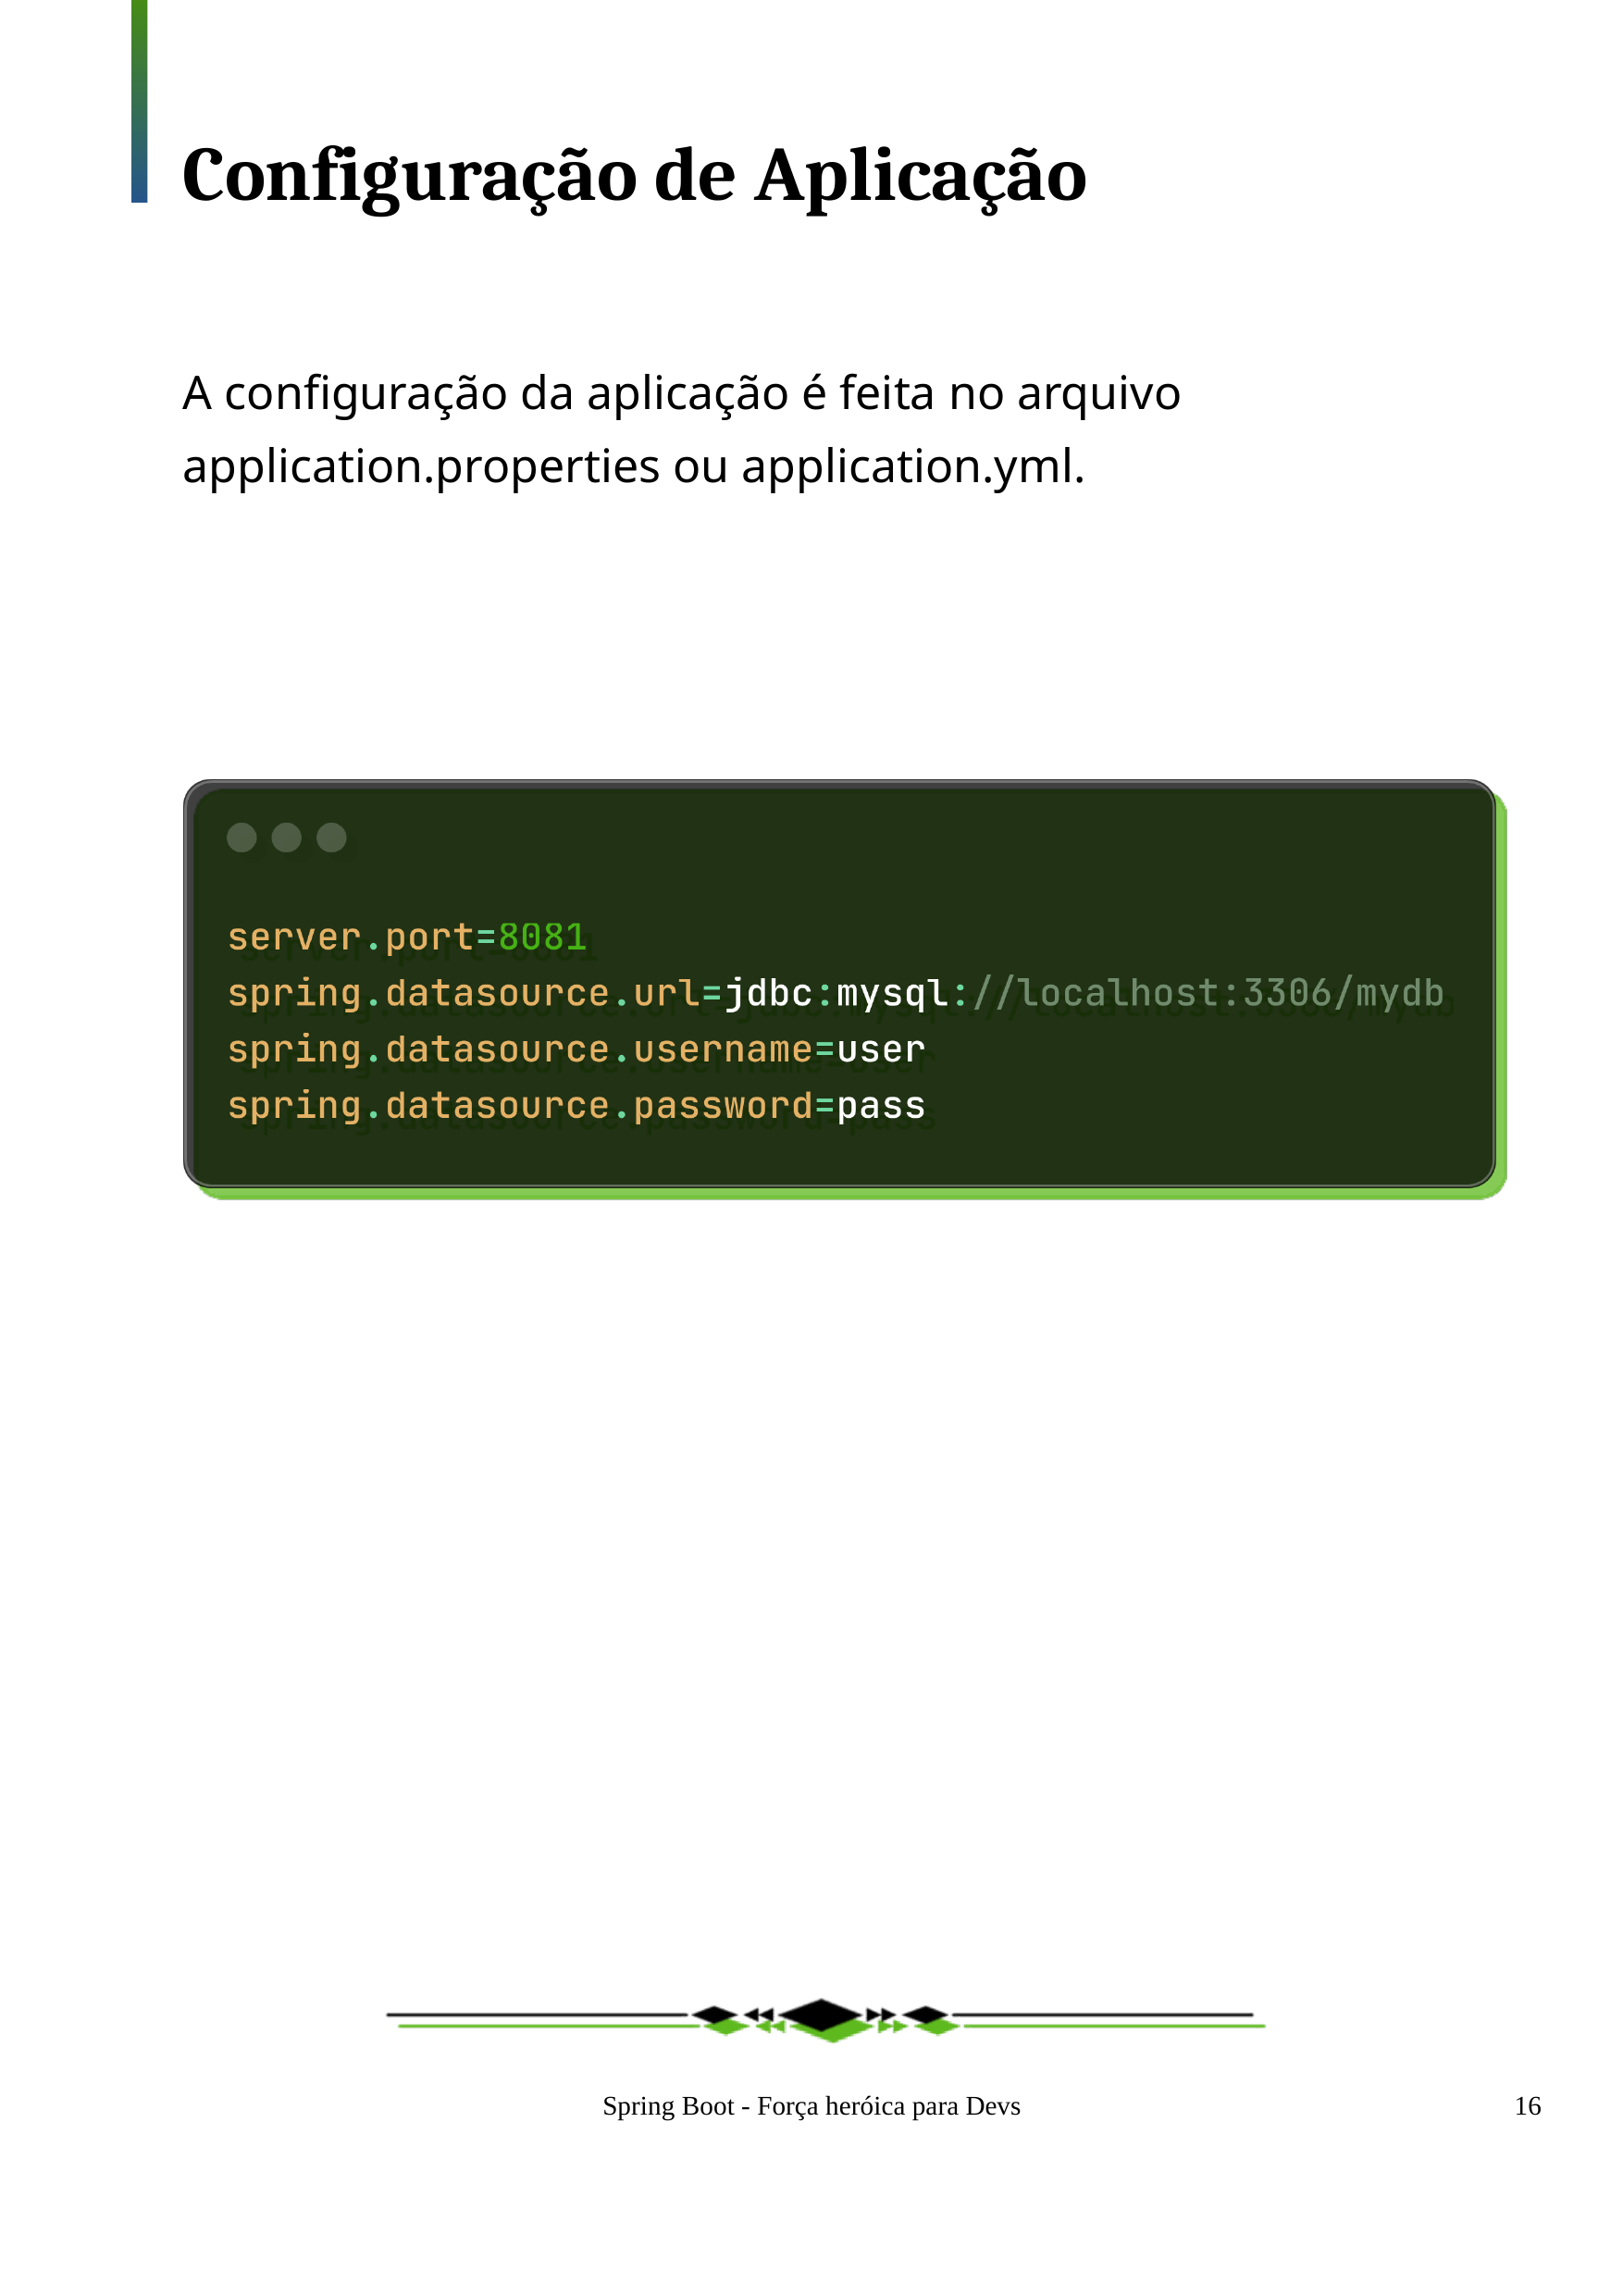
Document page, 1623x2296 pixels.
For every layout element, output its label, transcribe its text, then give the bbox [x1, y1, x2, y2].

text_box [130, 0, 148, 203]
text_box Configuração de Aplicação [169, 119, 1563, 230]
picture [364, 1754, 1290, 2276]
picture [27, 623, 1623, 1344]
text_box A configuração da aplicação é feita no arquivo application.properties ou application.yml. [169, 230, 1476, 623]
